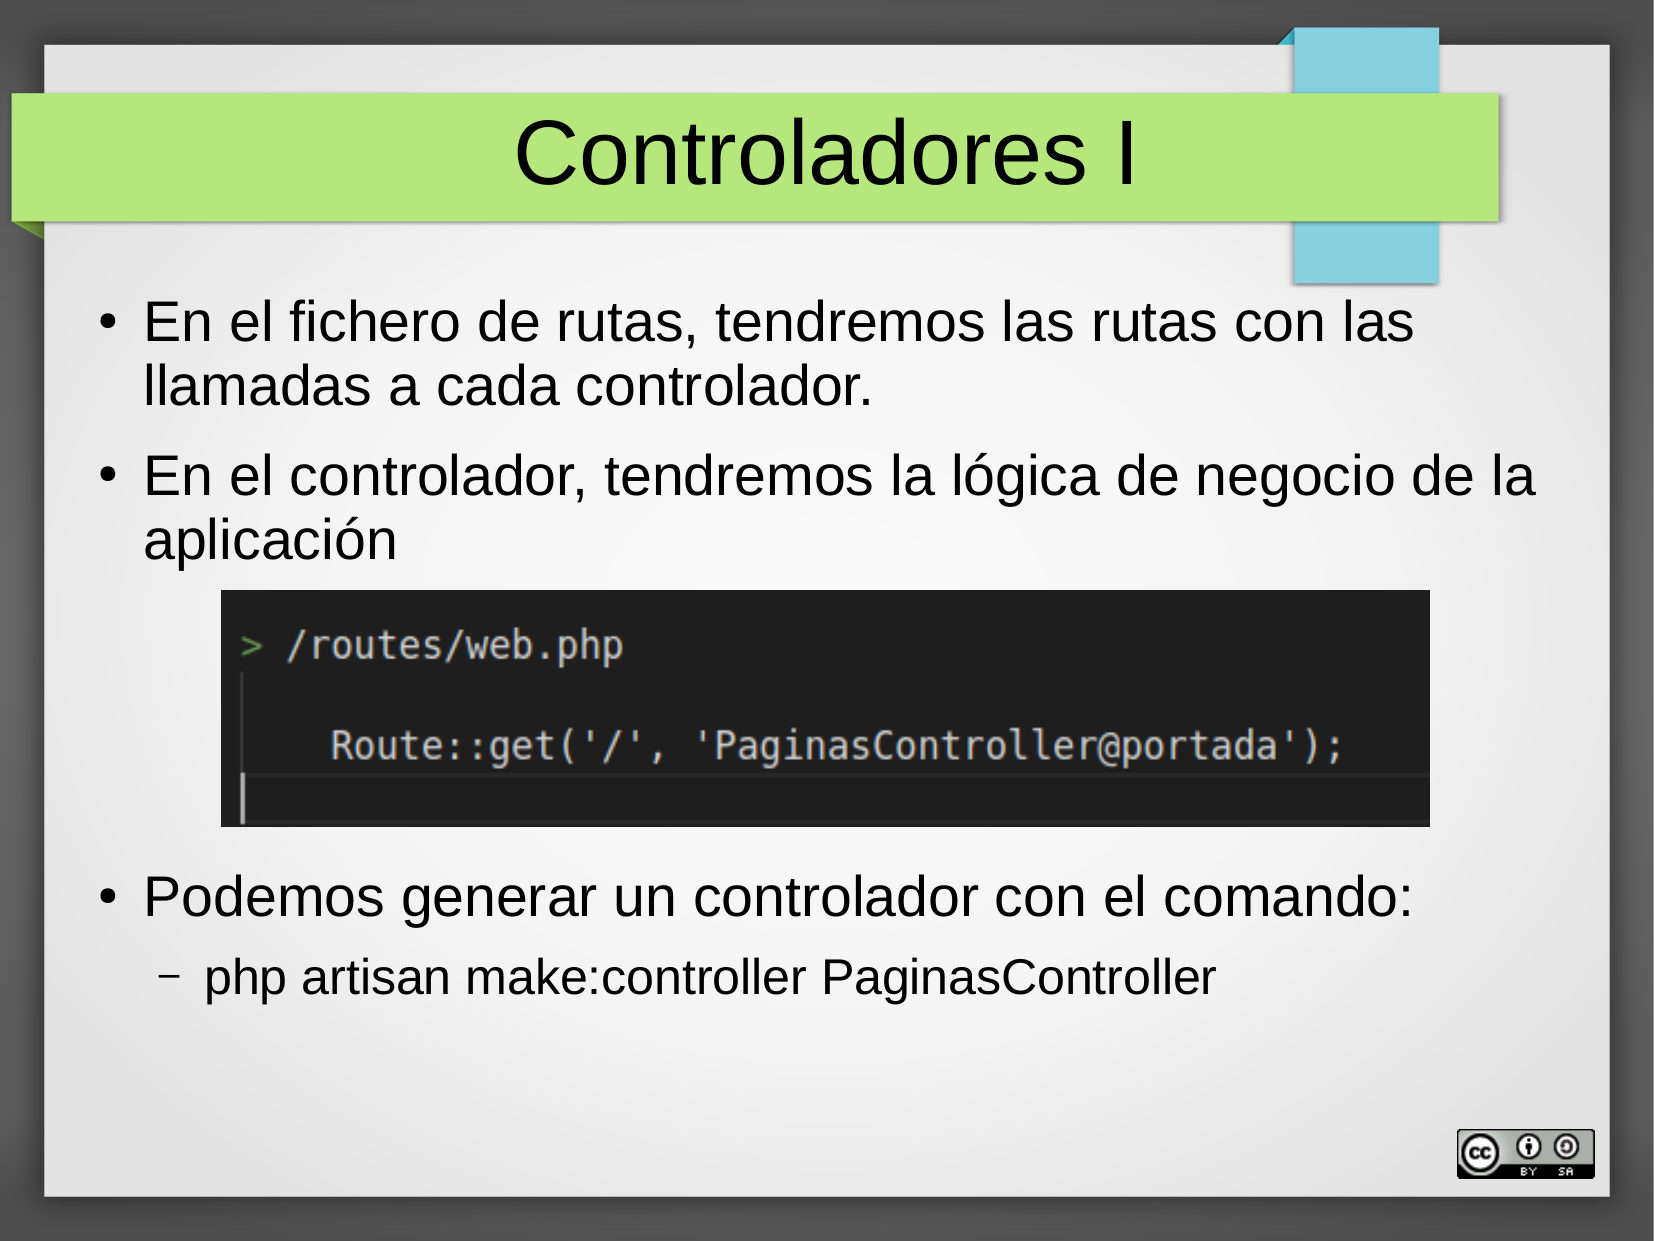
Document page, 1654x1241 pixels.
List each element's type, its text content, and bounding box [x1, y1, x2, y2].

picture [0, 0, 1654, 1241]
list En el fichero de rutas, tendremos las rutas con las llamadas a cada controlador. En el controlador, tendremos la lógica de negocio de la aplicación Podemos generar un controlador con el comando: php artisan make:controller PaginasController [82, 290, 1571, 1010]
title Controladores I [82, 49, 1571, 257]
